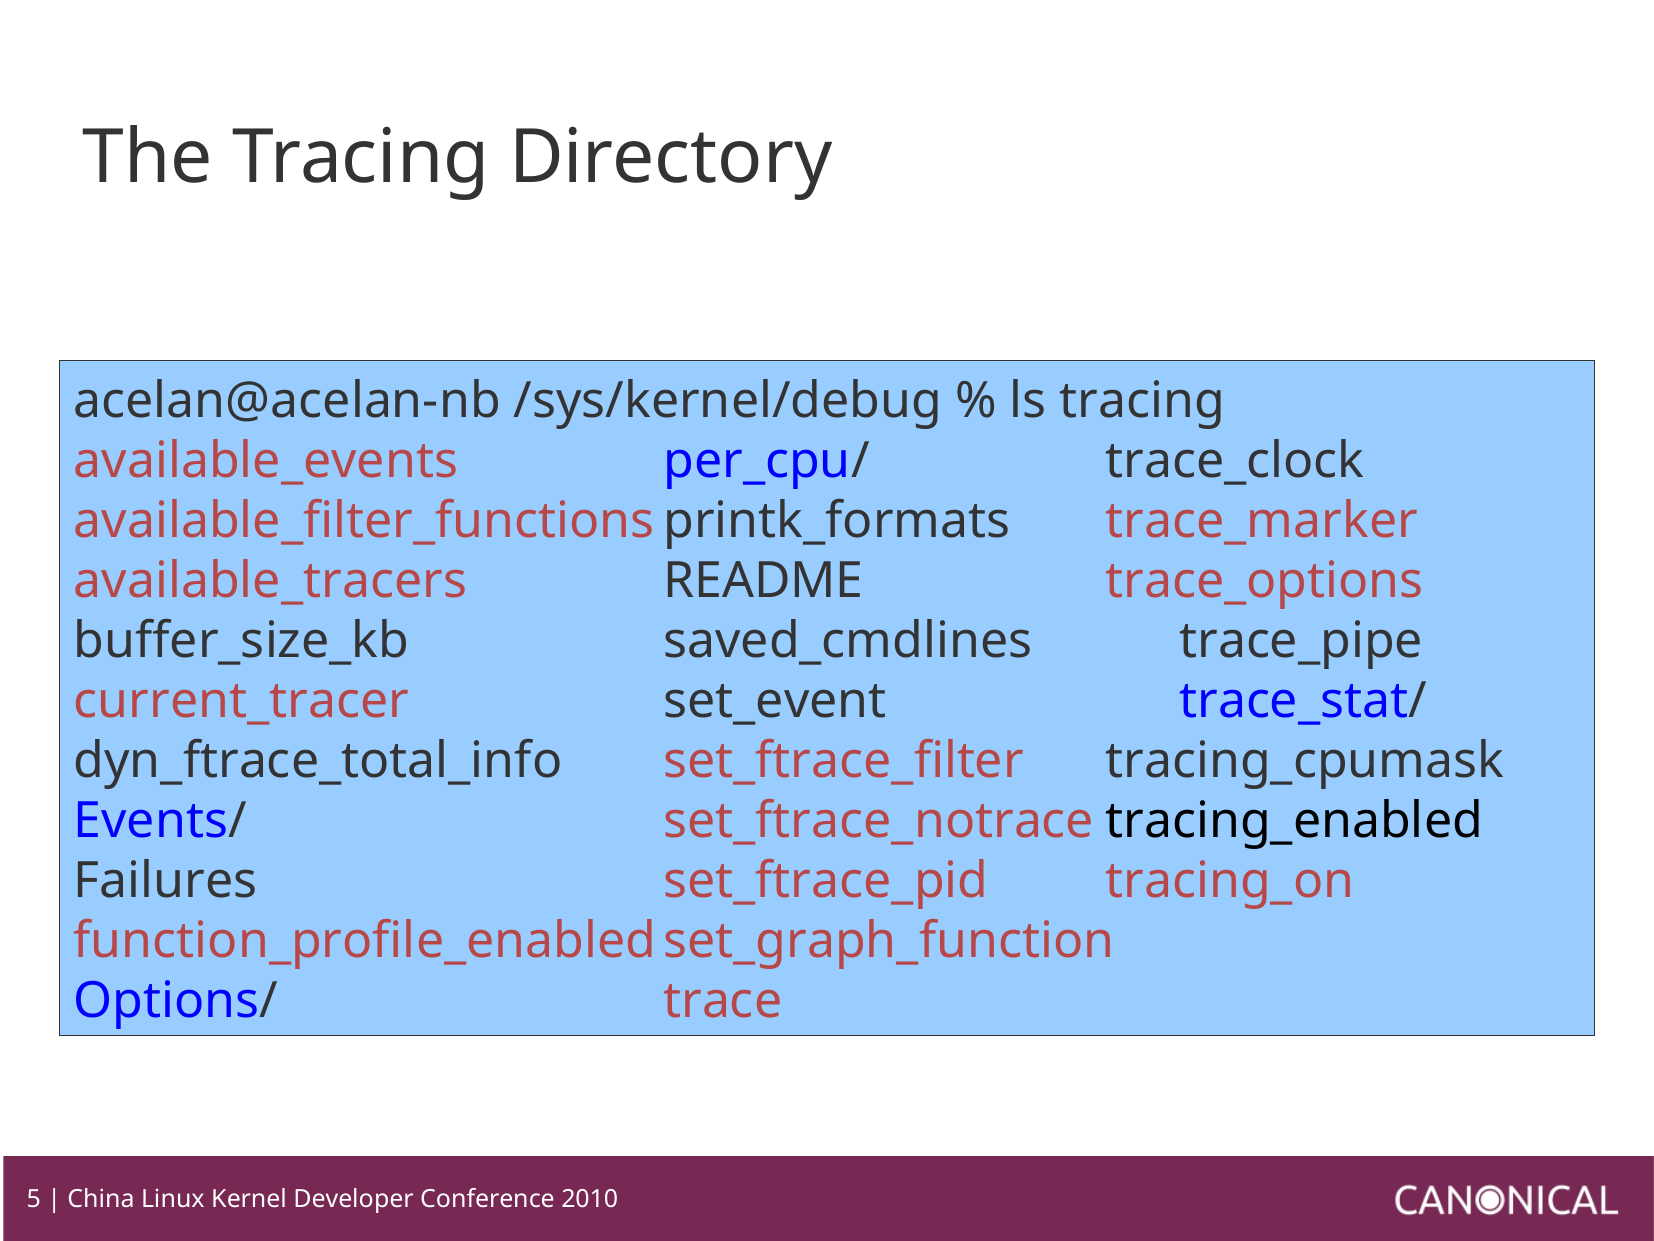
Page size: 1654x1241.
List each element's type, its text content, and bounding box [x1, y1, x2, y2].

picture [3, 1156, 1654, 1241]
text_box acelan@acelan-nb /sys/kernel/debug % ls tracing available_events per_cpu/ trace_clock available_filter_functions printk_formats trace_marker available_tracers README trace_options buffer_size_kb saved_cmdlines trace_pipe current_tracer set_event trace_stat/ dyn_ftrace_total_info set_ftrace_filter tracing_cpumask Events/ set_ftrace_notrace tracing_enabled Failures set_ftrace_pid tracing_on function_profile_enabled set_graph_function Options/ trace [59, 360, 1595, 1036]
title The Tracing Directory [82, 56, 1571, 249]
